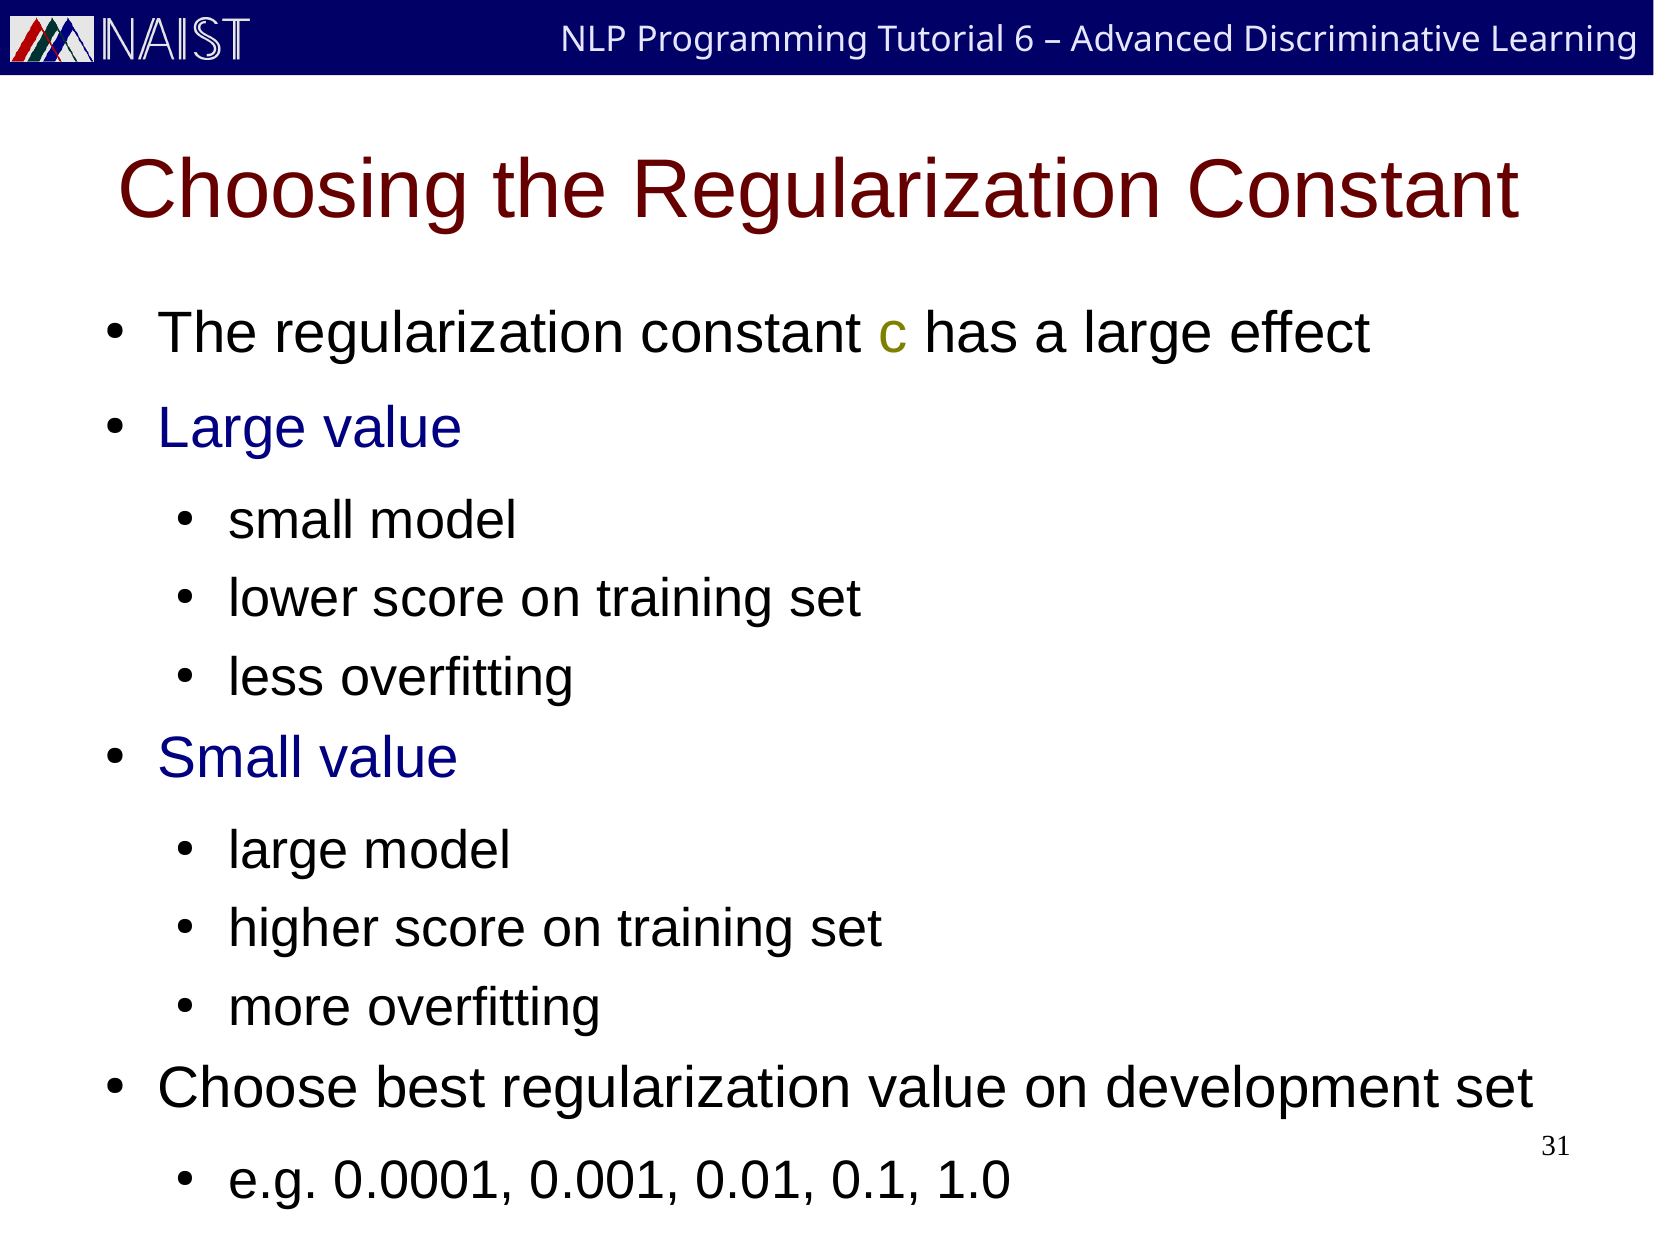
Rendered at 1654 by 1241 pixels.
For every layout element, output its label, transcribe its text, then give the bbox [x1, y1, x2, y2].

picture [102, 17, 251, 60]
title Choosing the Regularization Constant [75, 92, 1564, 285]
picture [10, 16, 94, 62]
list The regularization constant c has a large effect Large value small model lower score on training set less overfitting Small value large model higher score on training set more overfitting Choose best regularization value on development set e.g. 0.0001, 0.001, 0.01, 0.1, 1.0 [86, 300, 1576, 1211]
